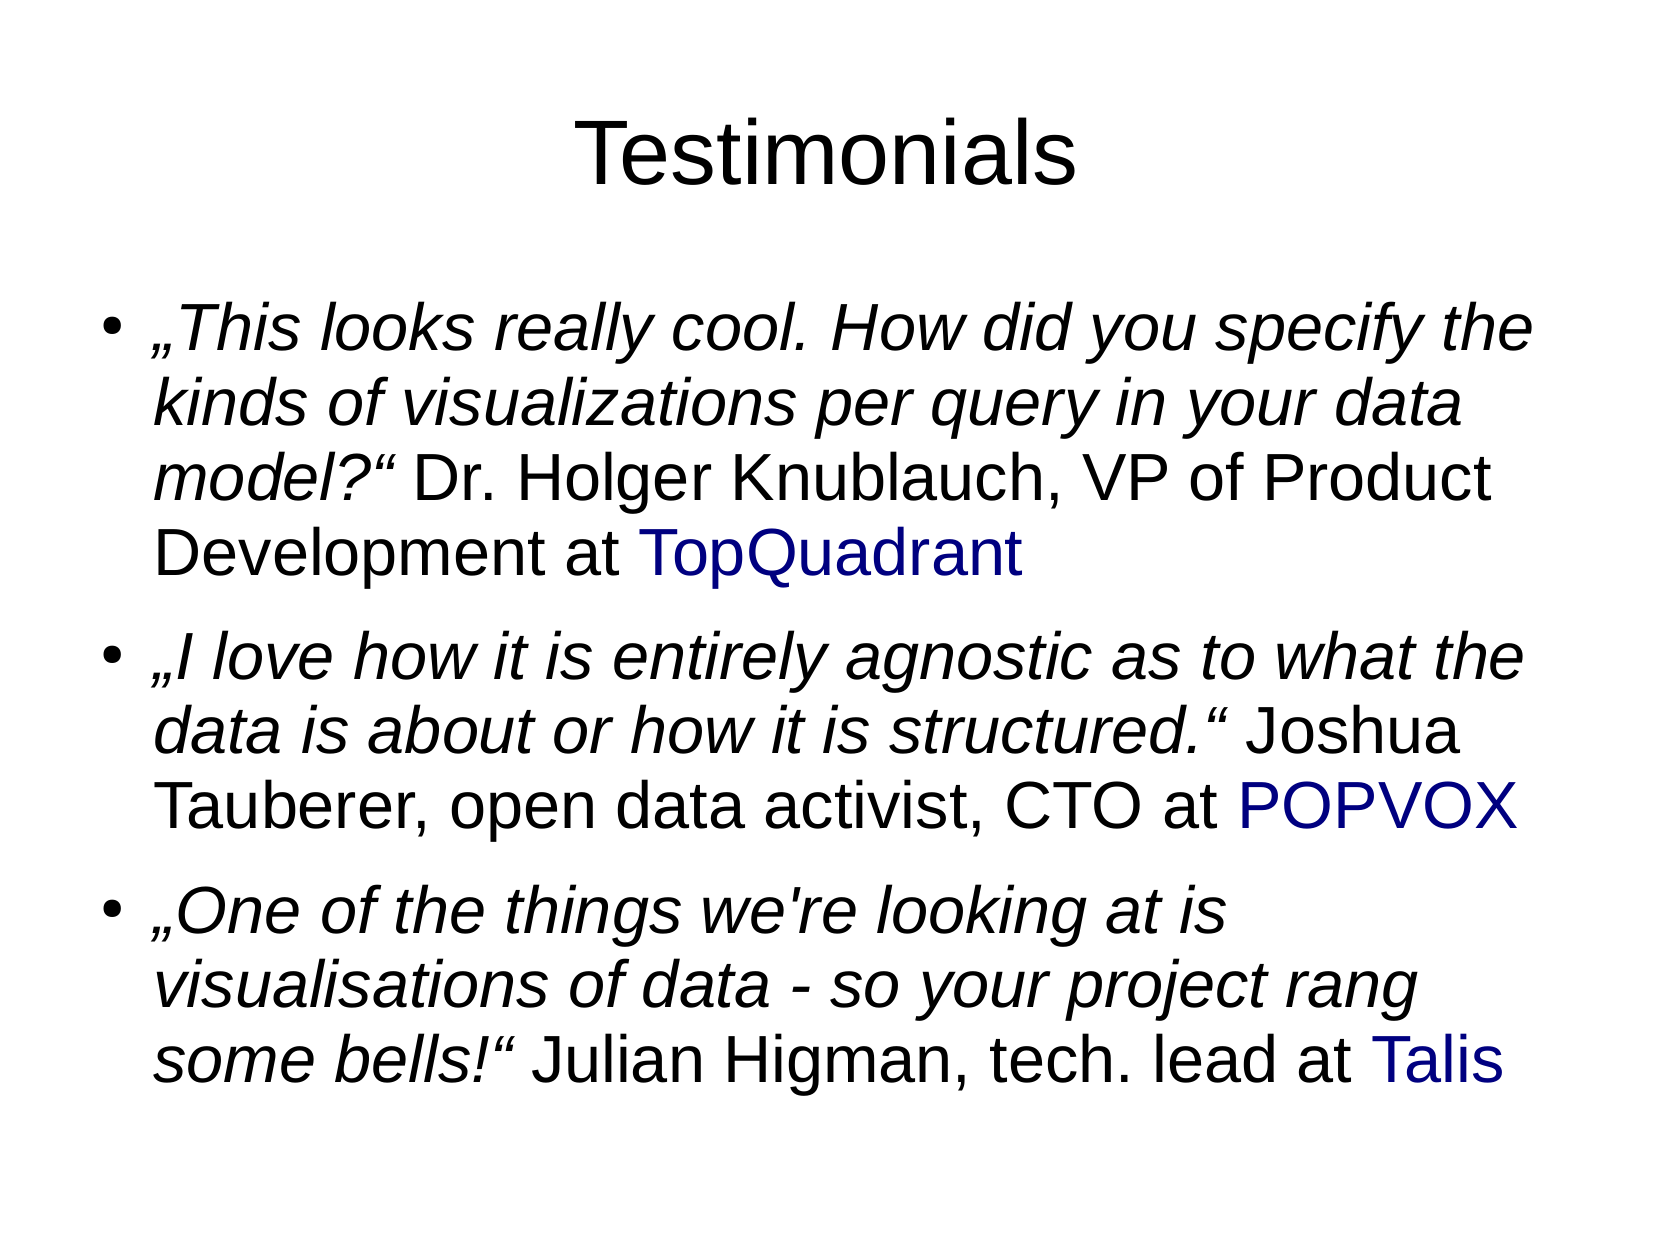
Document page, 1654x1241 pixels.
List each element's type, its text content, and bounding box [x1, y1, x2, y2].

list „This looks really cool. How did you specify the kinds of visualizations per query in your data model?“ Dr. Holger Knublauch, VP of Product Development at TopQuadrant „I love how it is entirely agnostic as to what the data is about or how it is structured.“ Joshua Tauberer, open data activist, CTO at POPVOX „One of the things we're looking at is visualisations of data - so your project rang some bells!“ Julian Higman, tech. lead at Talis [82, 290, 1571, 1097]
title Testimonials [82, 56, 1571, 250]
